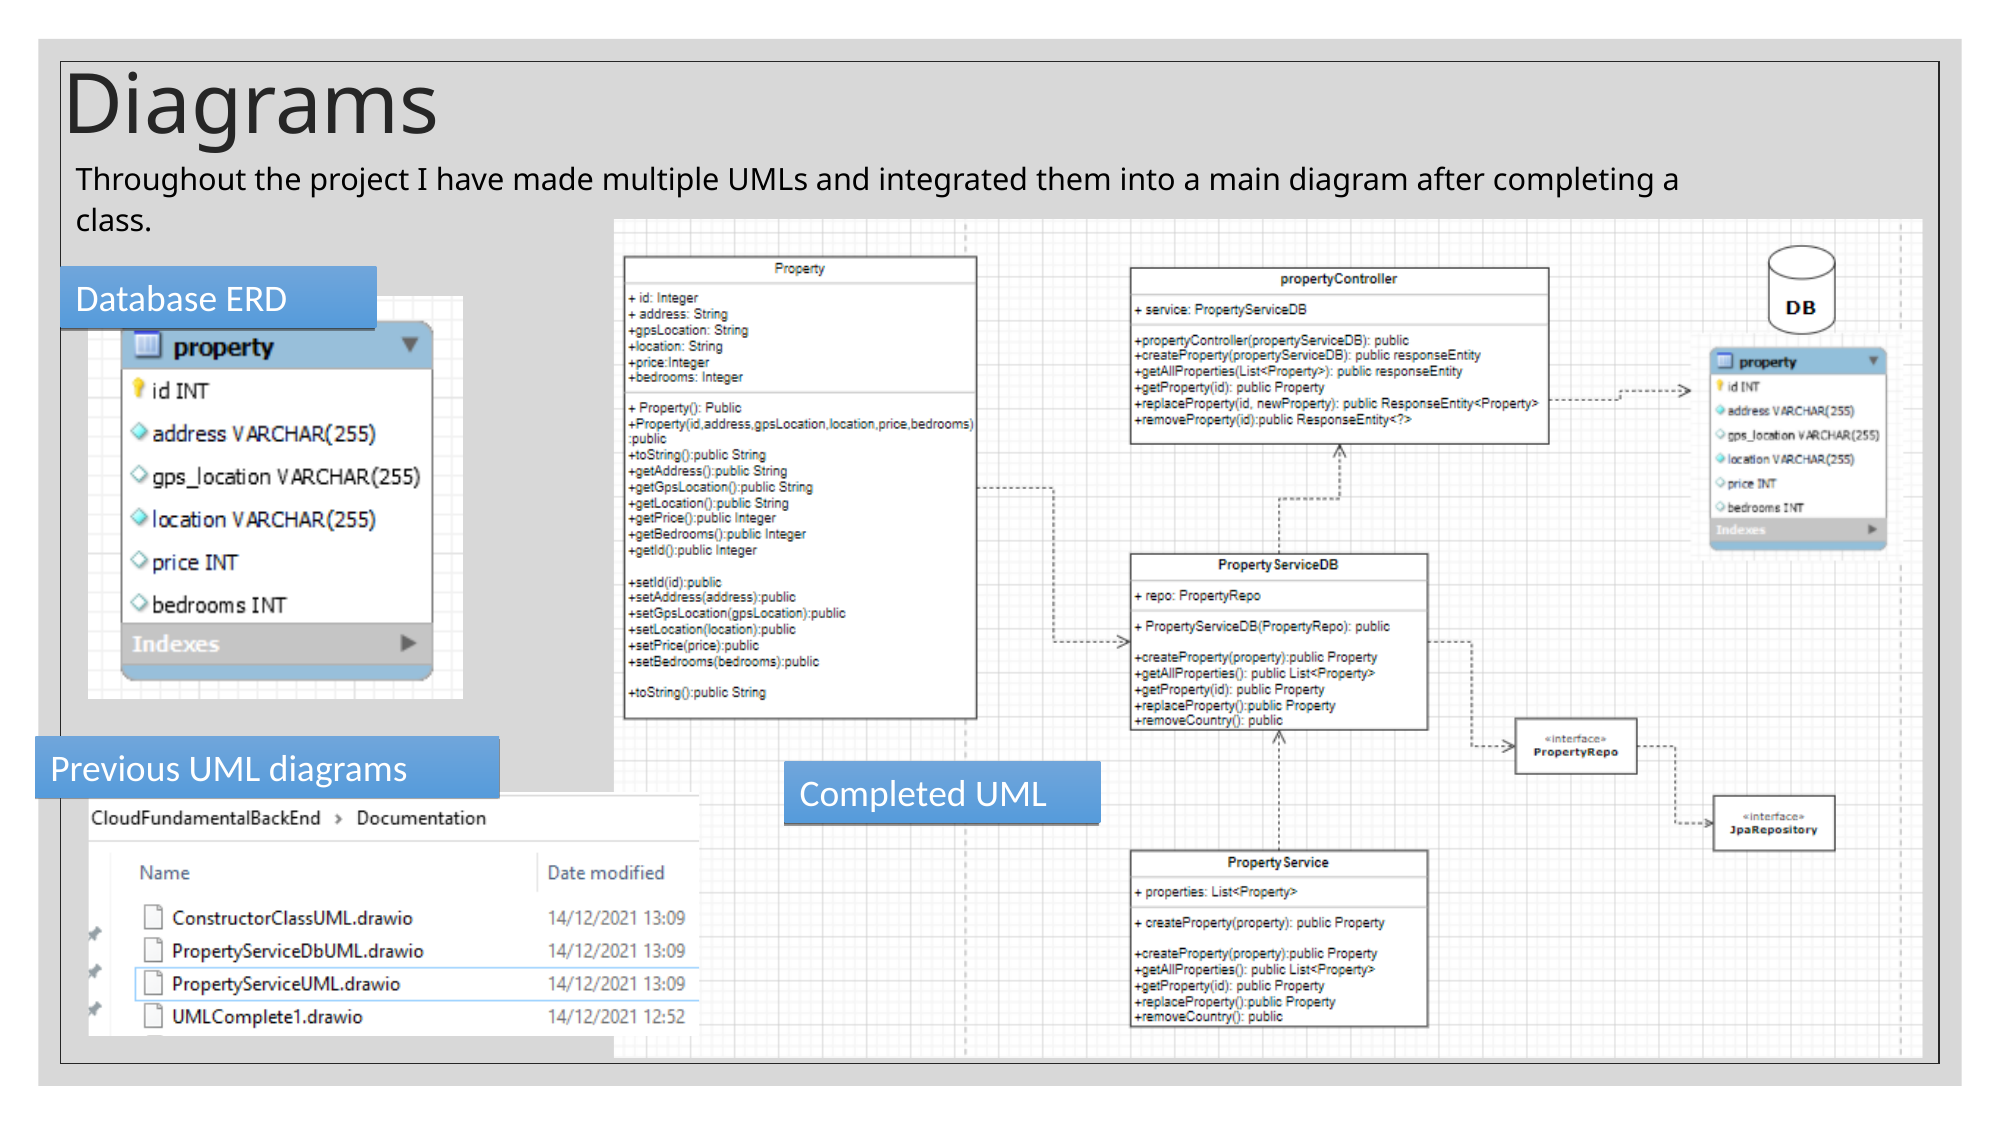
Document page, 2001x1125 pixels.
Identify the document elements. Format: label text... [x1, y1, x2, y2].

text_box Completed UML [784, 761, 1101, 823]
text_box Database ERD [60, 266, 377, 328]
title Diagrams [47, 0, 1698, 220]
list Throughout the project I have made multiple UMLs and integrated them into a main diagram after completing a class. [60, 148, 1711, 245]
picture [88, 219, 1924, 1058]
text_box Previous UML diagrams [35, 736, 500, 798]
picture [88, 296, 463, 699]
